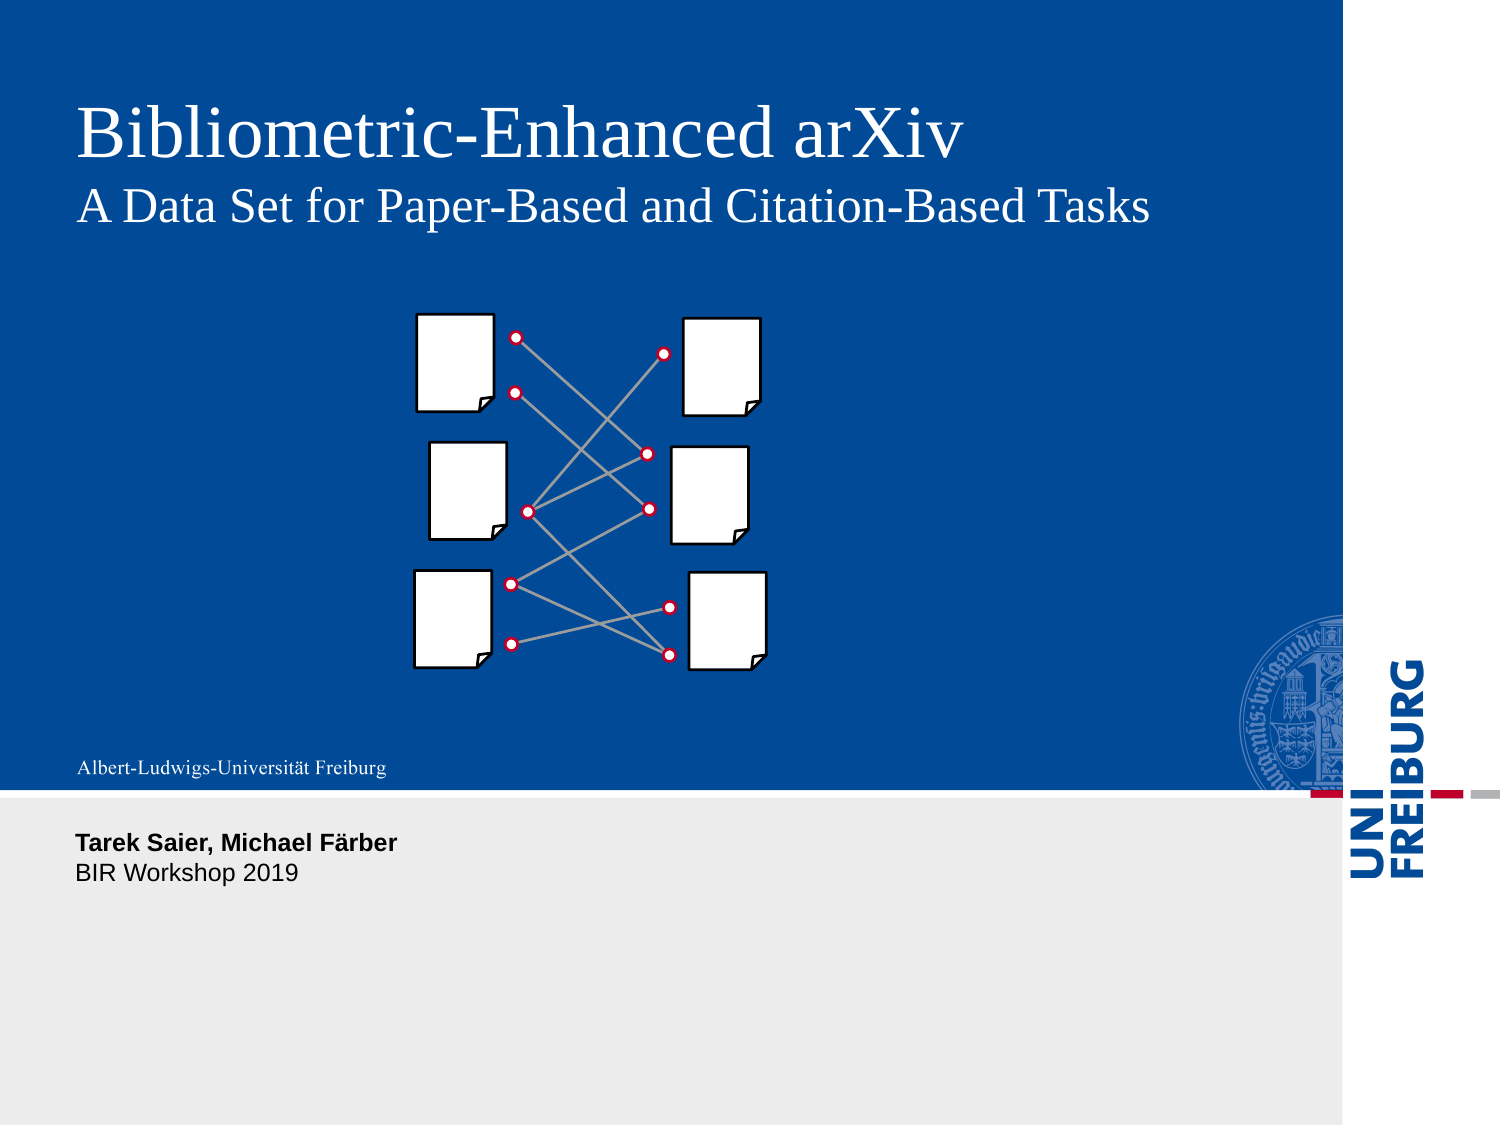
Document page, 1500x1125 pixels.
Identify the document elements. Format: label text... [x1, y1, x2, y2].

title Bibliometric-Enhanced arXiv A Data Set for Paper-Based and Citation-Based Tasks [76, 57, 1294, 259]
text_box Tarek Saier, Michael Färber BIR Workshop 2019 [75, 826, 1241, 1004]
picture [0, 0, 1500, 878]
